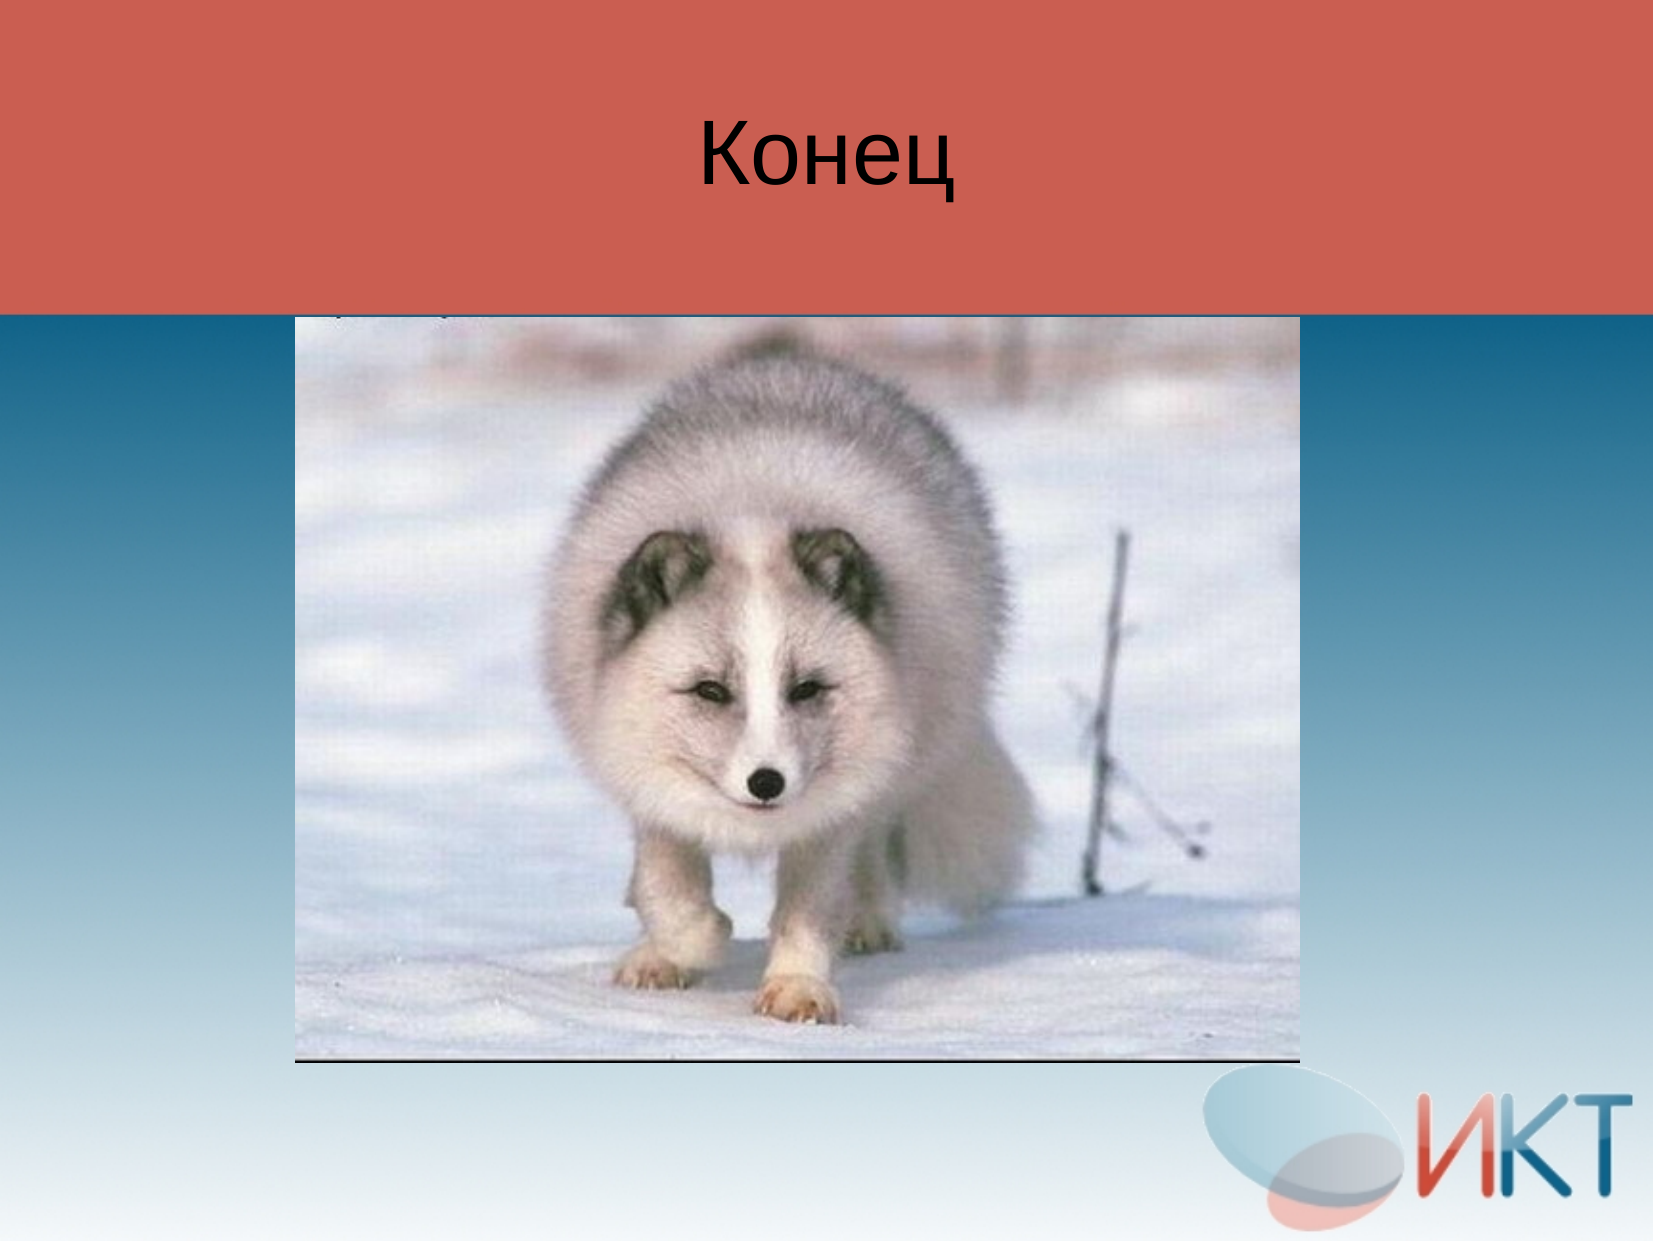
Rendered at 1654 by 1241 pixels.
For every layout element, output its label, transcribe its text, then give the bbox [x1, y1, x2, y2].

title Конец [82, 49, 1571, 257]
picture [0, 0, 1653, 1241]
